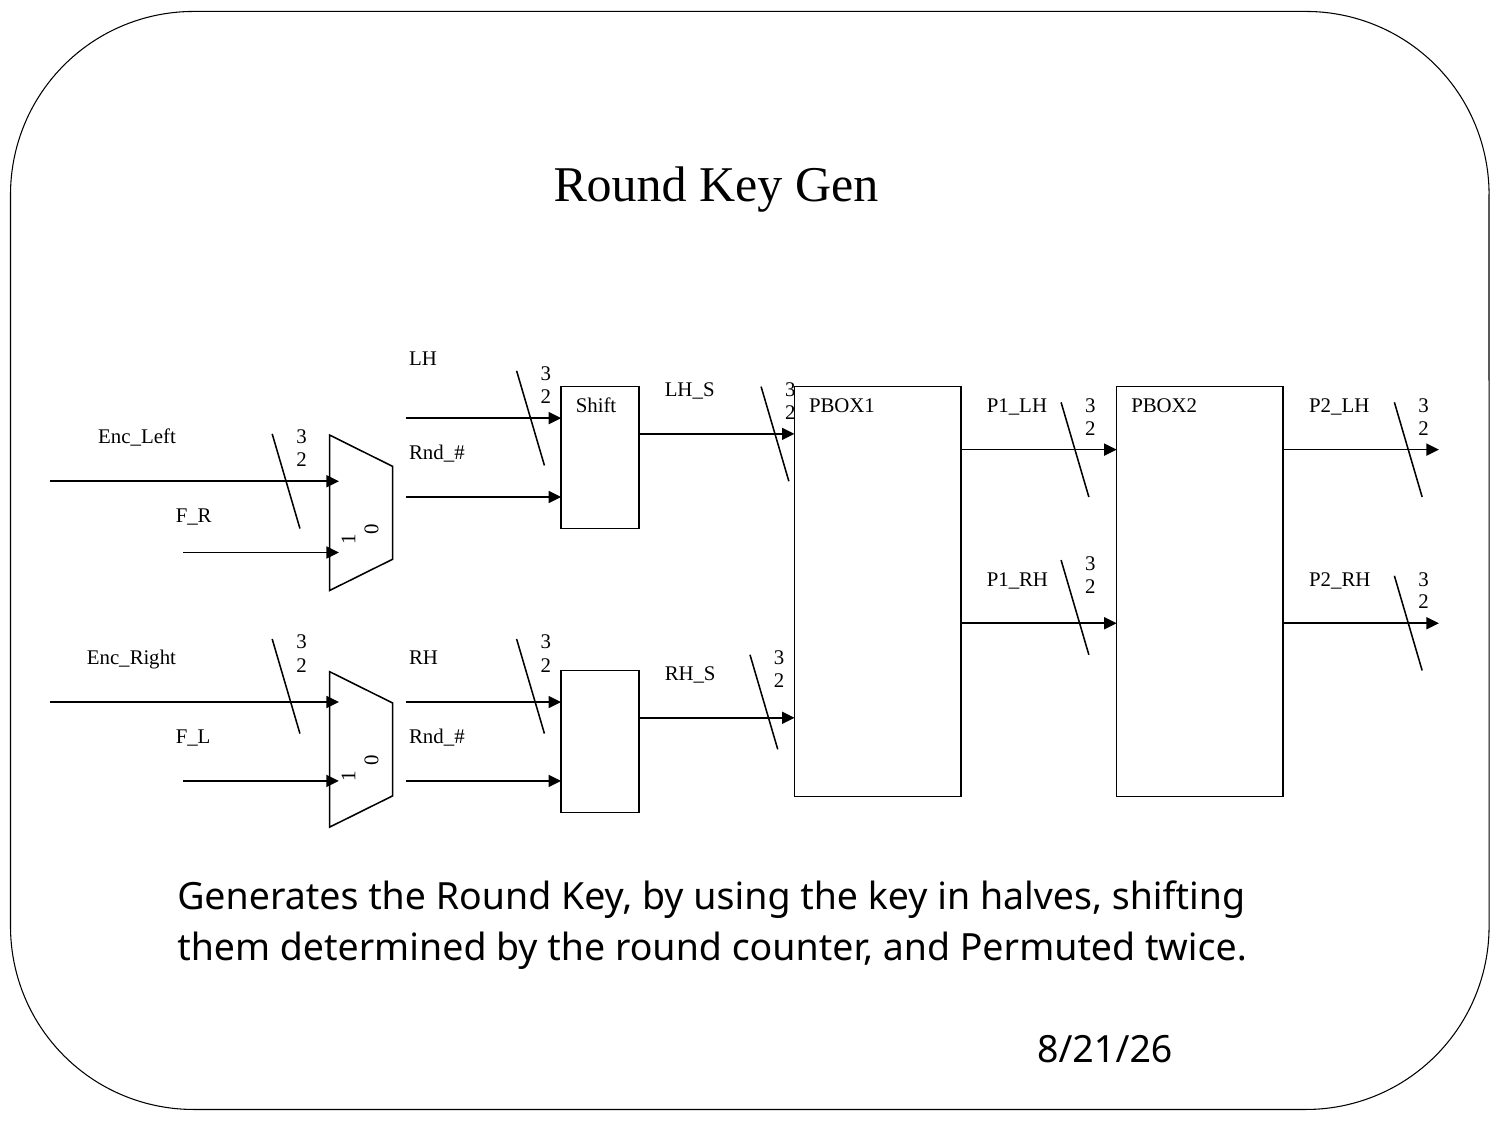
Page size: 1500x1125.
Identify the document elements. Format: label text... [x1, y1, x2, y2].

text_box Rnd_# [394, 433, 517, 482]
text_box 32 [1403, 560, 1450, 624]
text_box Enc_Left [83, 418, 206, 466]
text_box 1 0 [329, 435, 393, 591]
text_box Generates the Round Key, by using the key in halves, shifting them determined by the round counter, and Permuted twice. [162, 862, 1313, 969]
text_box 32 [525, 623, 573, 687]
text_box 32 [1070, 544, 1117, 608]
text_box RH_S [751, 654, 759, 679]
text_box RH_S [649, 654, 759, 702]
text_box LH_S [649, 370, 770, 419]
text_box F_R [161, 497, 284, 545]
text_box P1_RH [1063, 560, 1070, 584]
text_box 32 [770, 370, 817, 434]
text_box 1 0 [329, 671, 393, 828]
text_box PBOX1 [794, 386, 962, 797]
text_box Shift [561, 386, 639, 529]
text_box 32 [281, 418, 328, 482]
text_box 32 [759, 638, 806, 702]
text_box RH [394, 638, 517, 687]
text_box F_L [161, 717, 284, 766]
text_box LH [394, 339, 517, 387]
text_box Round Key Gen [538, 149, 950, 245]
text_box Enc_Right [72, 638, 195, 687]
text_box P2_LH [1294, 386, 1403, 434]
text_box PBOX2 [1116, 386, 1284, 797]
text_box P1_LH [972, 386, 1070, 434]
text_box 32 [1070, 386, 1117, 450]
text_box P1_RH [972, 560, 1070, 608]
text_box 32 [281, 623, 328, 687]
text_box Rnd_# [394, 717, 517, 766]
text_box 32 [525, 354, 573, 418]
text_box 32 [1403, 386, 1450, 450]
text_box P2_RH [1294, 560, 1403, 608]
